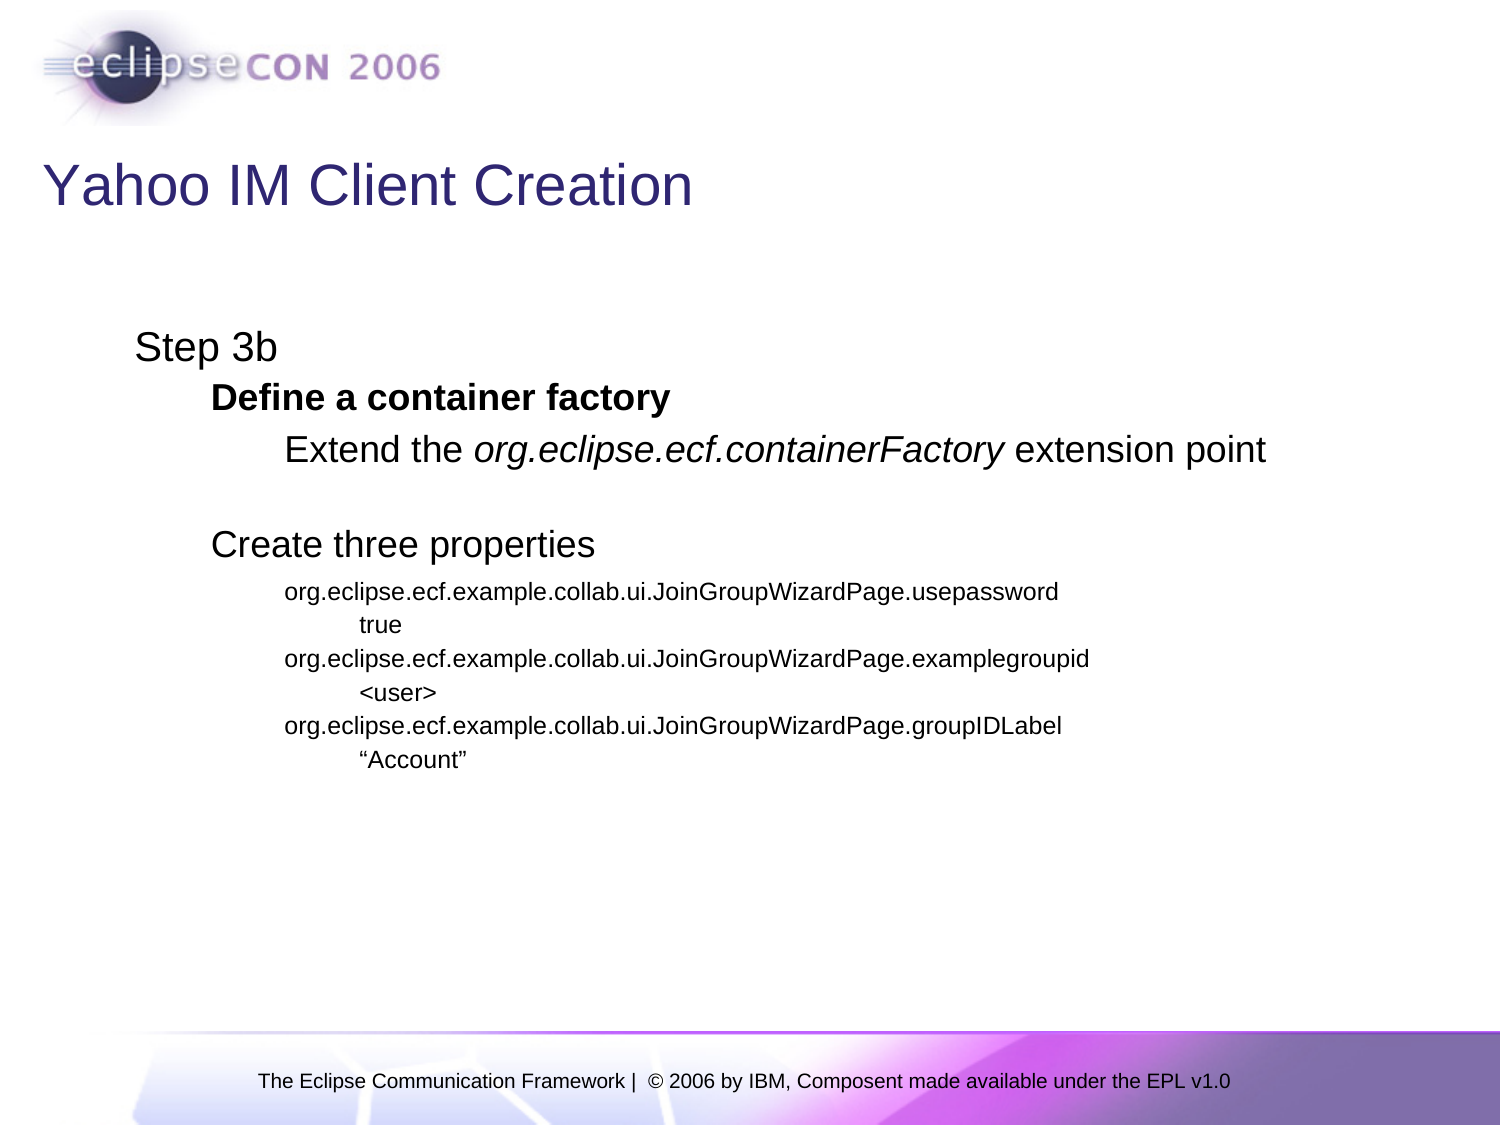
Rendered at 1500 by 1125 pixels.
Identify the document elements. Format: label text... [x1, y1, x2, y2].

picture [31, 10, 1040, 126]
title Yahoo IM Client Creation [27, 157, 1500, 248]
list Step 3b Define a container factory Extend the org.eclipse.ecf.containerFactory extension point Create three properties org.eclipse.ecf.example.collab.ui.JoinGroupWizardPage.usepassword true org.eclipse.ecf.example.collab.ui.JoinGroupWizardPage.examplegroupid <user> org.eclipse.ecf.example.collab.ui.JoinGroupWizardPage.groupIDLabel “Account” [119, 321, 1500, 1027]
picture [0, 1031, 1500, 1125]
